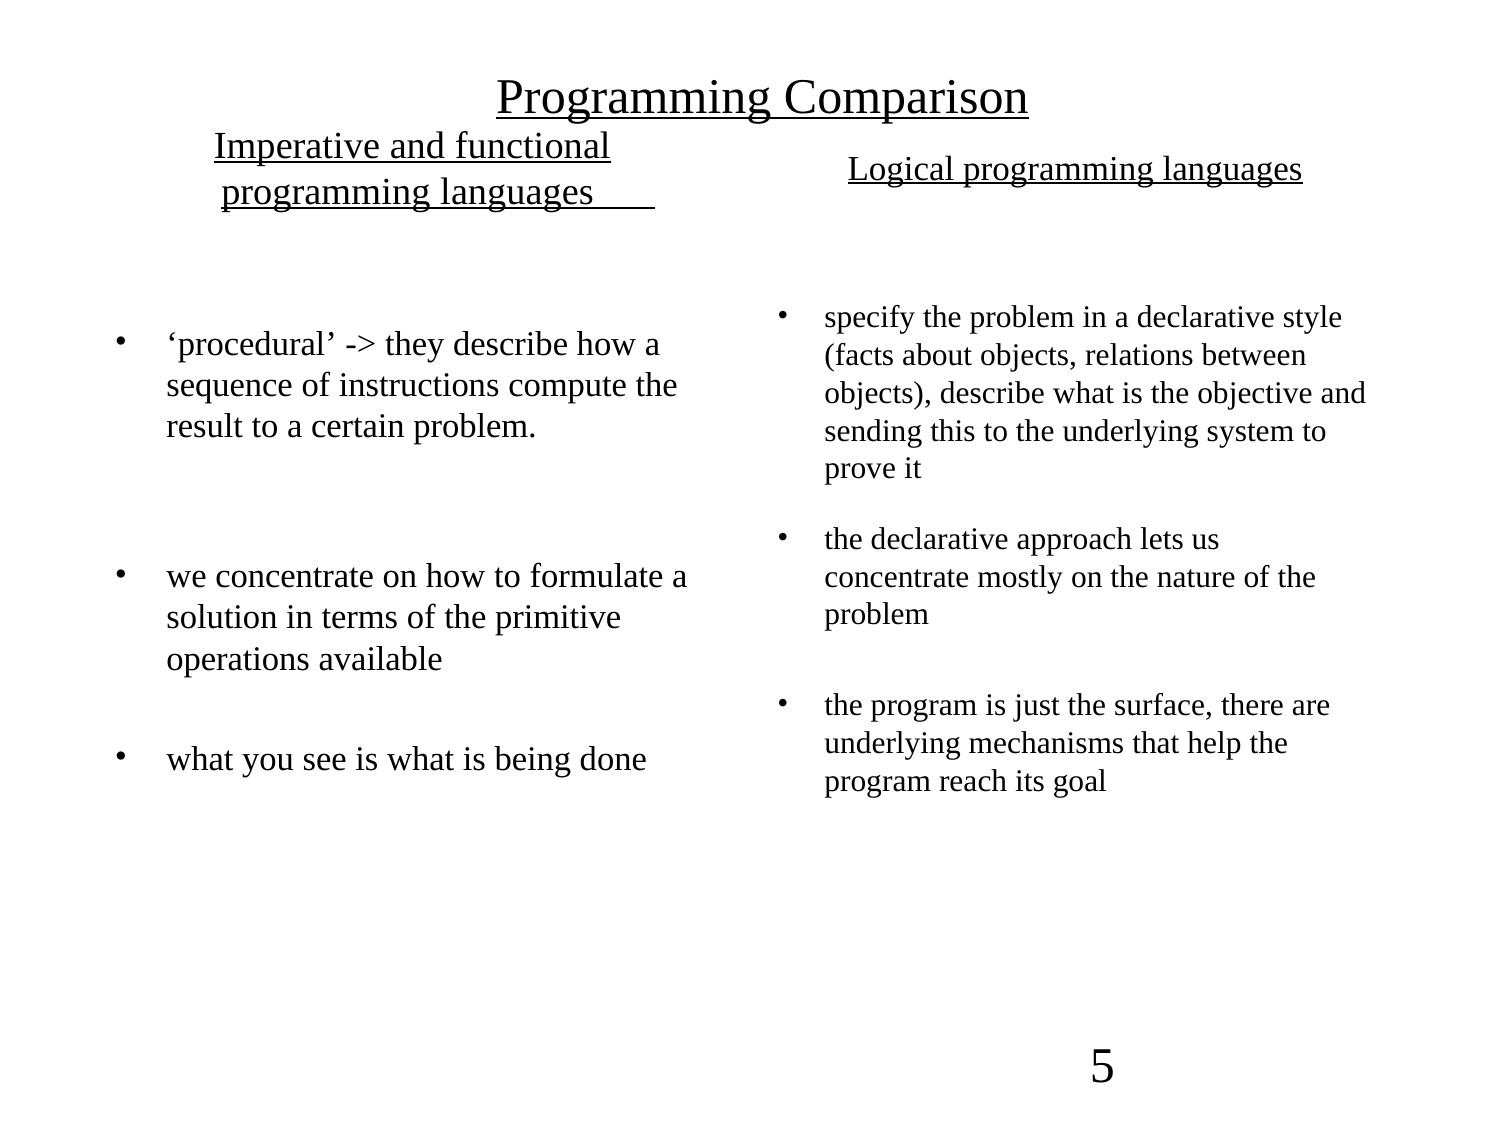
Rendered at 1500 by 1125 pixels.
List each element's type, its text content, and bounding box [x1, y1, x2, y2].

list Imperative and functional programming languages ‘procedural’ -> they describe how a sequence of instructions compute the result to a certain problem. we concentrate on how to formulate a solution in terms of the primitive operations available what you see is what is being done [99, 112, 726, 788]
list Logical programming languages specify the problem in a declarative style (facts about objects, relations between objects), describe what is the objective and sending this to the underlying system to prove it the declarative approach lets us concentrate mostly on the nature of the problem the program is just the surface, there are underlying mechanisms that help the program reach its goal [762, 137, 1388, 813]
title Programming Comparison [125, 0, 1401, 188]
